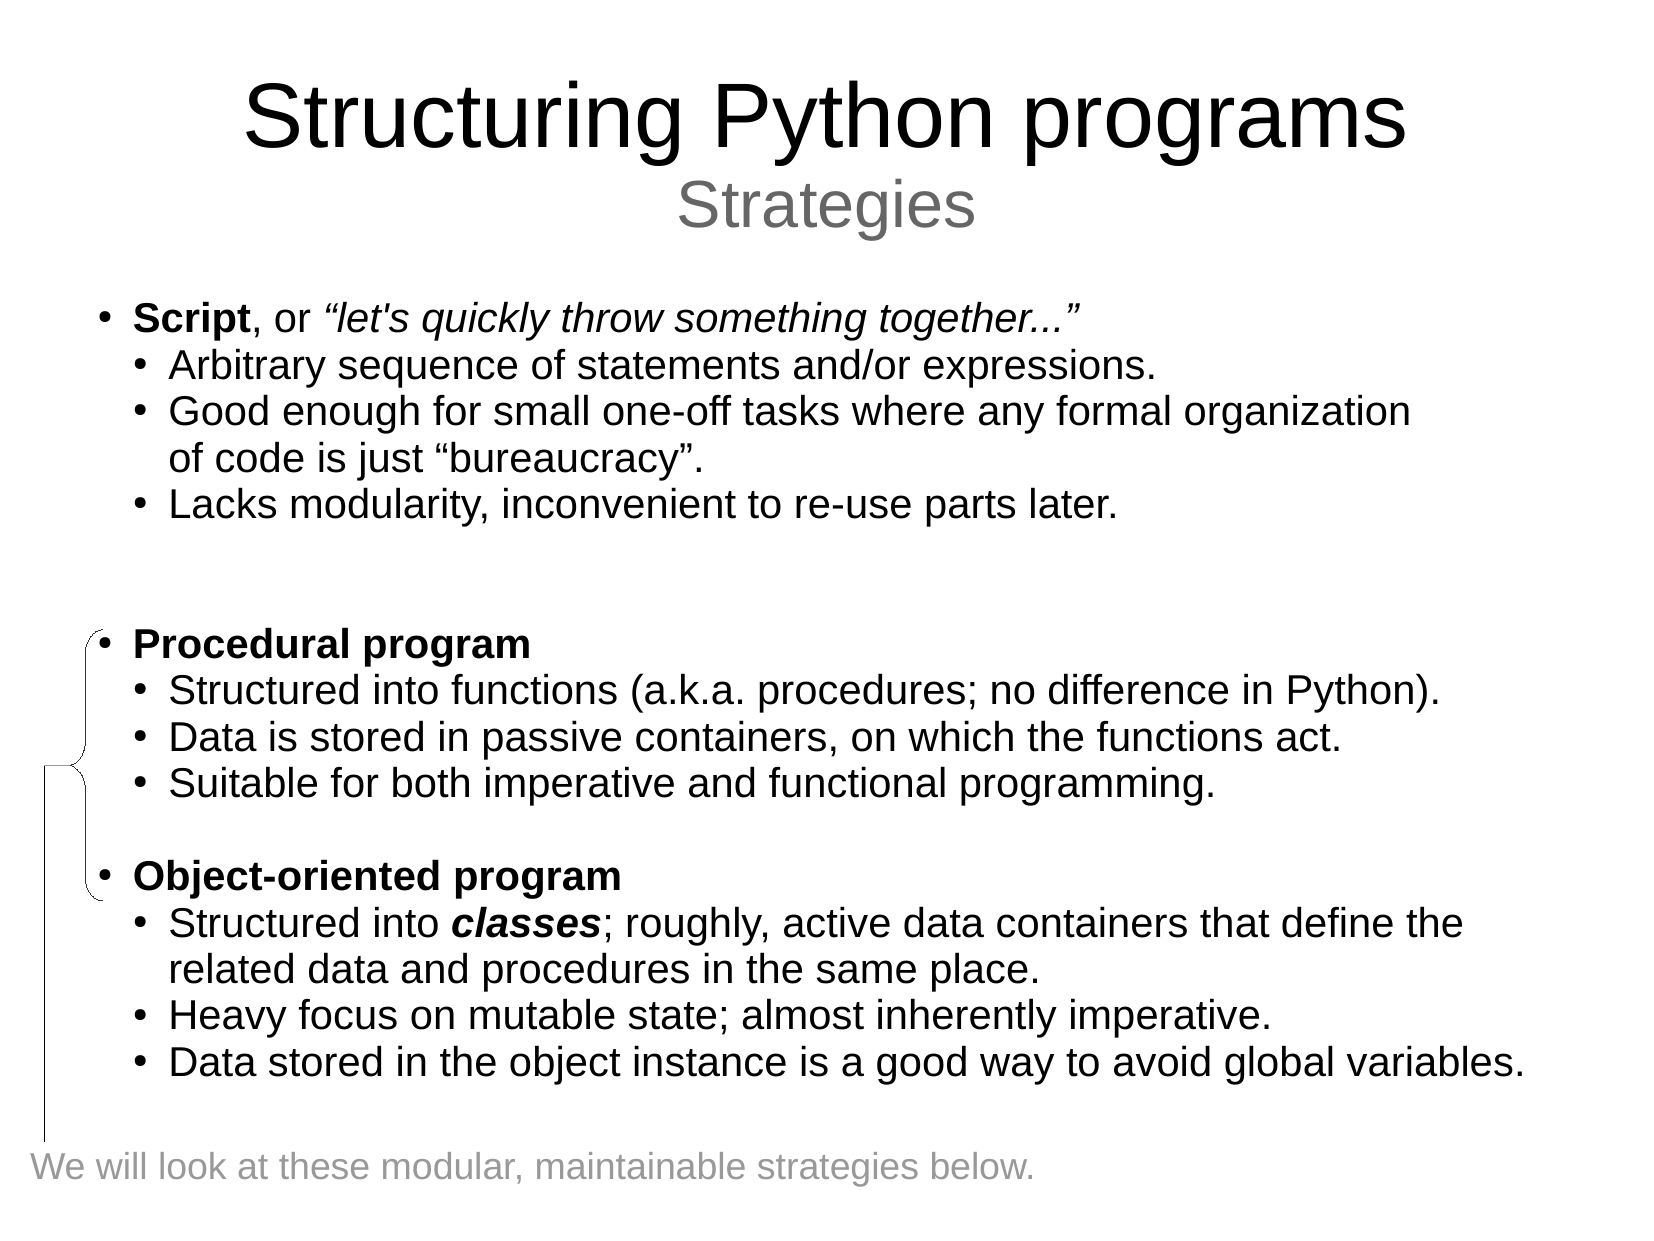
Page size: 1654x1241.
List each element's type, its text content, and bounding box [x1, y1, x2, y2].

title Structuring Python programs Strategies [82, 49, 1571, 257]
text_box We will look at these modular, maintainable strategies below. [15, 1138, 1051, 1196]
text_box Script, or “let's quickly throw something together...” Arbitrary sequence of statements and/or expressions. Good enough for small one-off tasks where any formal organization of code is just “bureaucracy”. Lacks modularity, inconvenient to re-use parts later. Procedural program Structured into functions (a.k.a. procedures; no difference in Python). Data is stored in passive containers, on which the functions act. Suitable for both imperative and functional programming. Object-oriented program Structured into classes; roughly, active data containers that define the related data and procedures in the same place. Heavy focus on mutable state; almost inherently imperative. Data stored in the object instance is a good way to avoid global variables. [82, 287, 1561, 1149]
